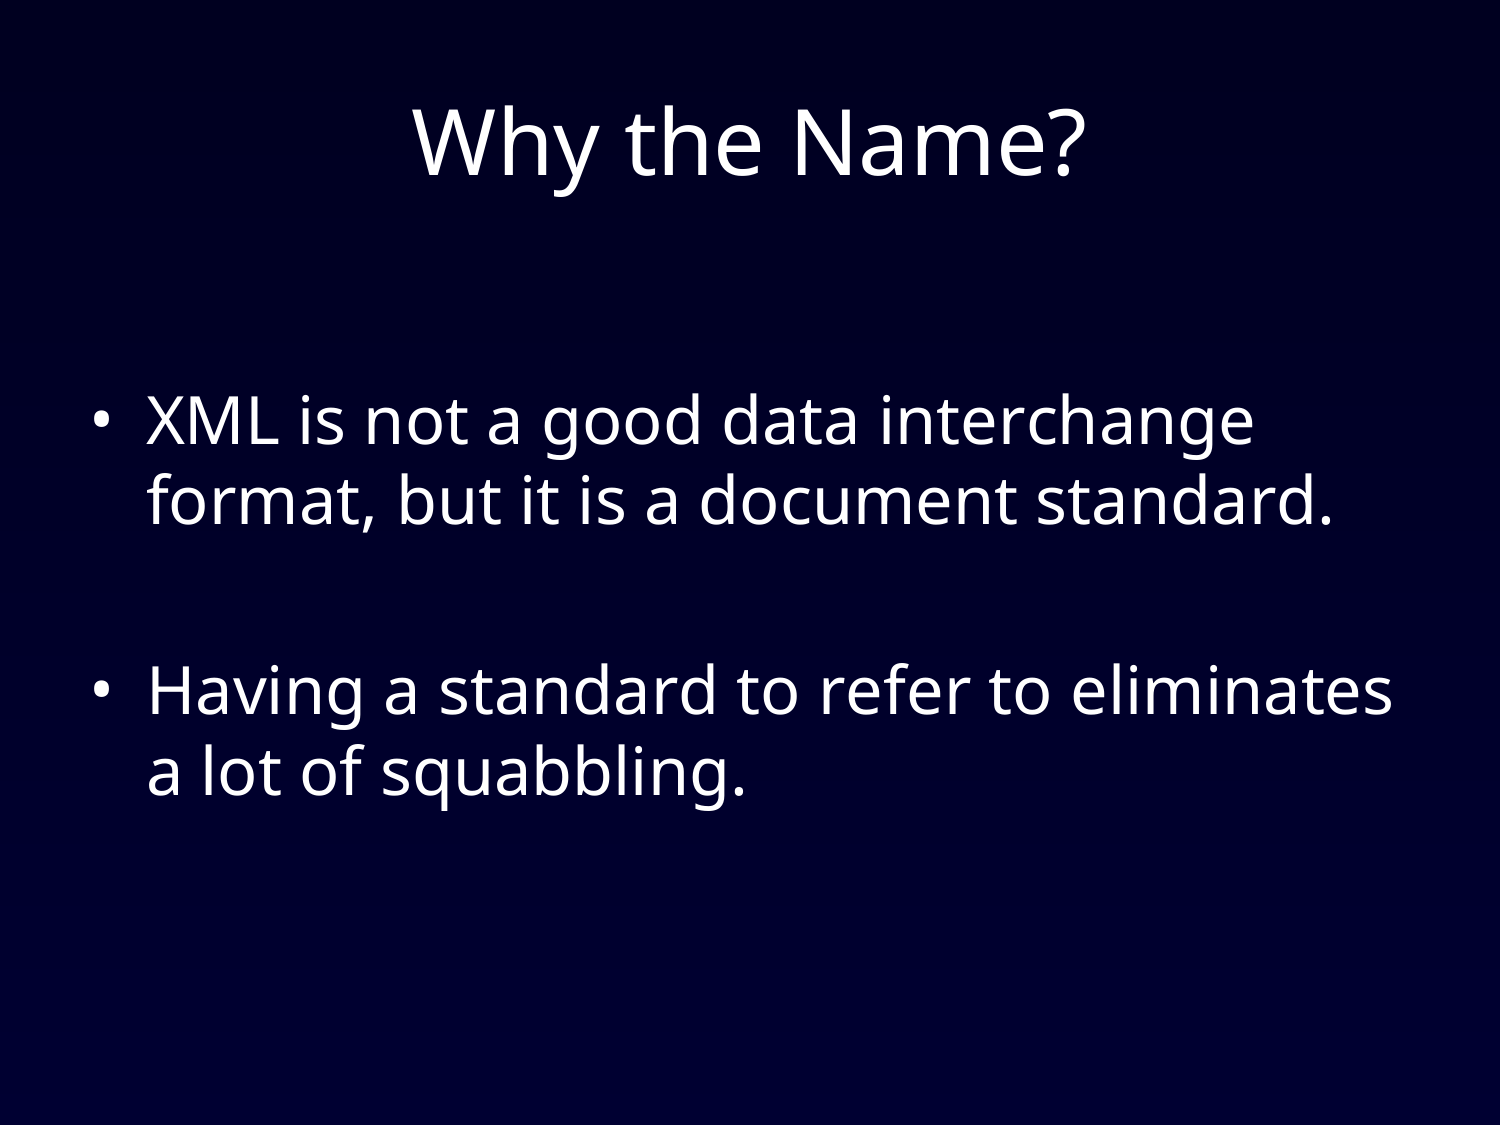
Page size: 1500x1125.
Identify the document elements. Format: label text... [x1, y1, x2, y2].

title Why the Name? [75, 45, 1426, 233]
list XML is not a good data interchange format, but it is a document standard. Having a standard to refer to eliminates a lot of squabbling. [75, 262, 1426, 1101]
